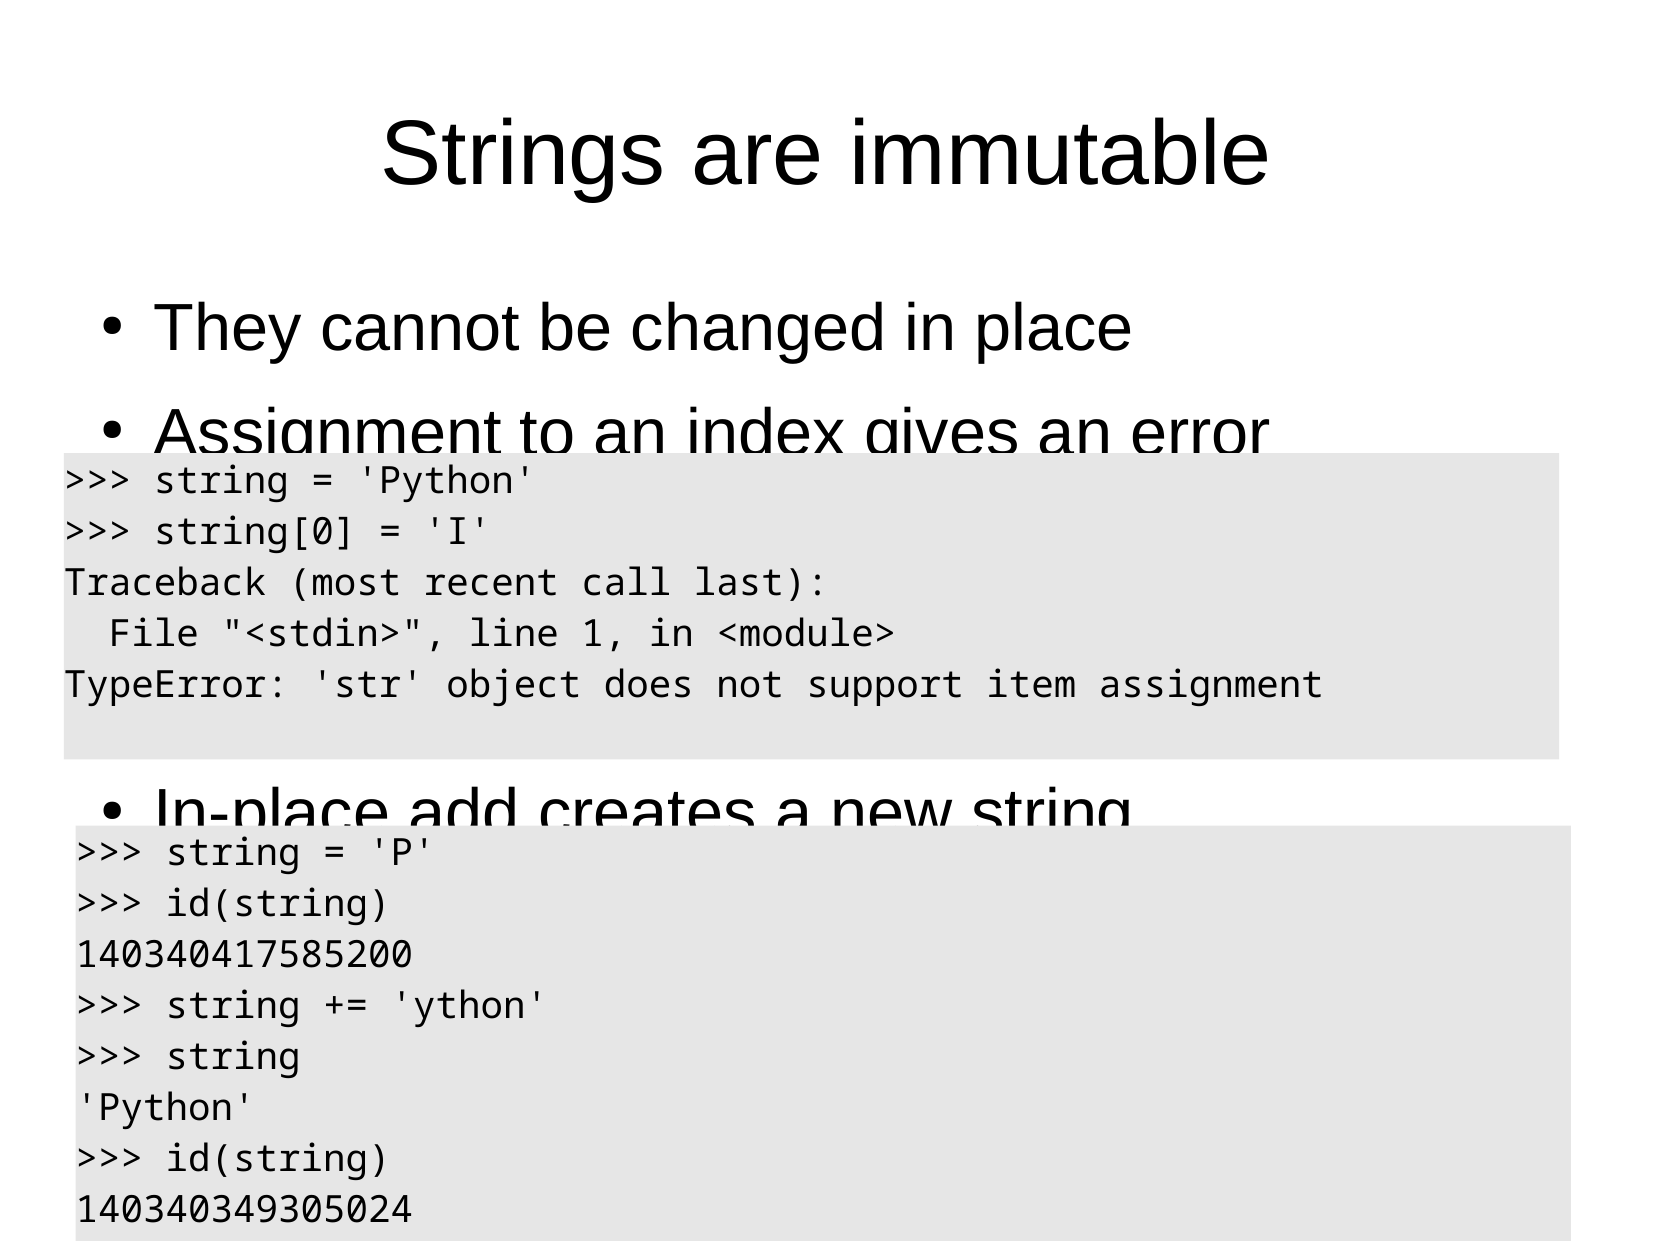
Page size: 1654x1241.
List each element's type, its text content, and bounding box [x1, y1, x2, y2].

list They cannot be changed in place Assignment to an index gives an error [82, 290, 1571, 775]
text_box >>> string = 'P' >>> id(string) 140340417585200 >>> string += 'ython' >>> string 'Python' >>> id(string) 140340349305024 [75, 885, 1571, 1225]
title Strings are immutable [82, 49, 1571, 257]
list In-place add creates a new string [82, 775, 1571, 825]
text_box >>> string = 'Python' >>> string[0] = 'I' Traceback (most recent call last): File "<stdin>", line 1, in <module> TypeError: 'str' object does not support item assignment [63, 492, 1560, 720]
